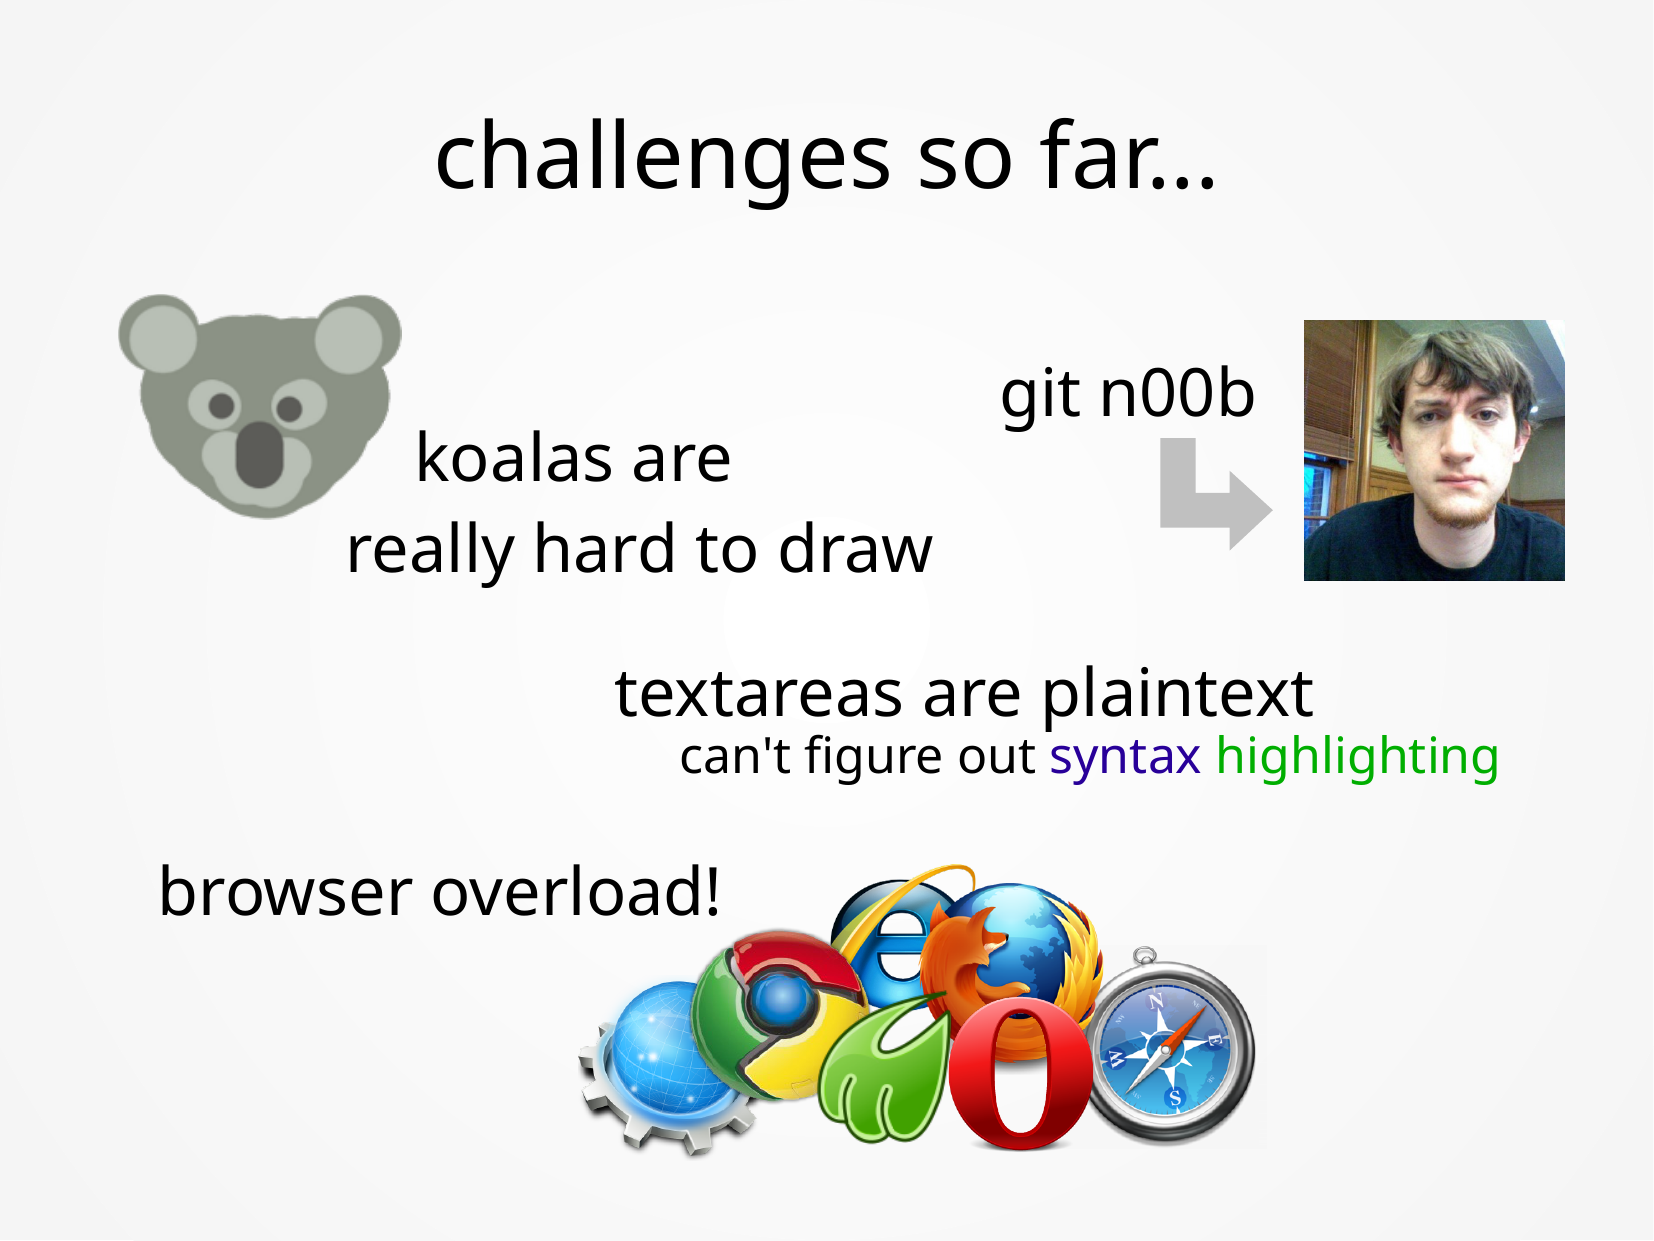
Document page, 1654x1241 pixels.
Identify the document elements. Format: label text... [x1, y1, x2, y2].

title challenges so far... [82, 56, 1571, 250]
text_box can't figure out syntax highlighting [665, 712, 1500, 788]
picture [1304, 320, 1565, 581]
picture [578, 862, 1267, 1161]
text_box textareas are plaintext [600, 637, 1383, 736]
text_box koalas are really hard to draw [330, 402, 940, 578]
picture [118, 294, 402, 520]
text_box git n00b [984, 337, 1276, 433]
text_box browser overload! [142, 836, 737, 932]
text_box [1160, 438, 1273, 551]
